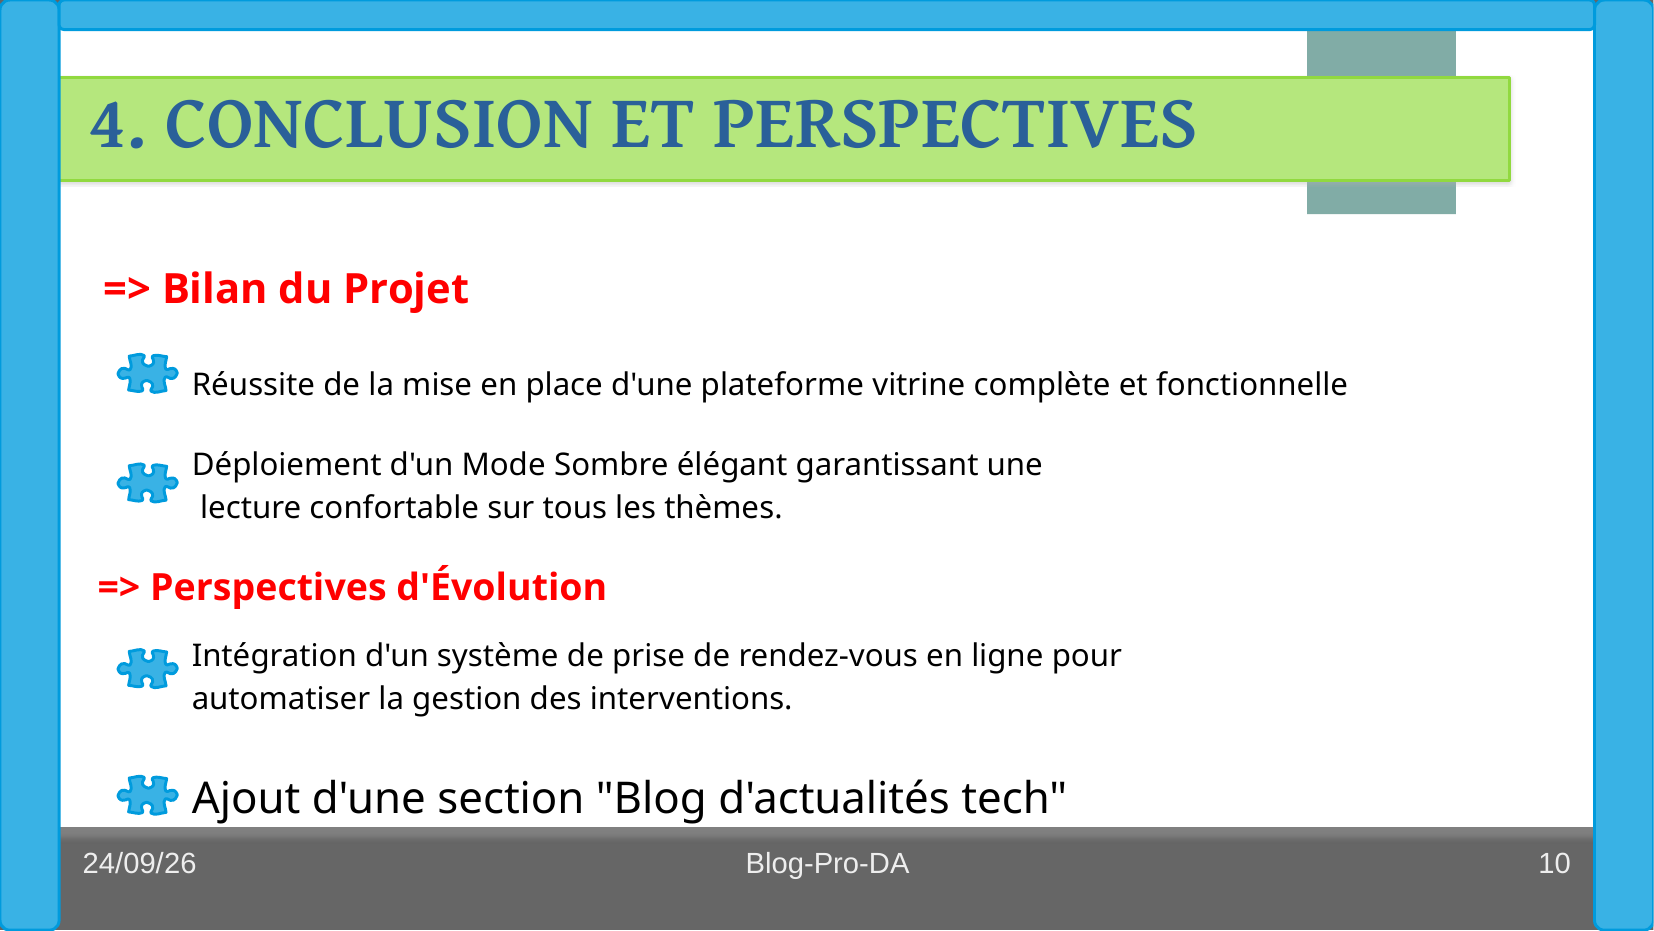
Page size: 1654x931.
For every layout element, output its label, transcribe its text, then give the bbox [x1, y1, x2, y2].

text_box [118, 463, 178, 502]
text_box [0, 0, 1654, 931]
text_box Déploiement d'un Mode Sombre élégant garantissant une lecture confortable sur tous les thèmes. [177, 434, 1594, 473]
text_box => Bilan du Projet [88, 251, 892, 325]
title 4. CONCLUSION ET PERSPECTIVES [88, 73, 1506, 178]
text_box [118, 354, 178, 393]
text_box => Perspectives d'Évolution [82, 552, 886, 626]
text_box Intégration d'un système de prise de rendez-vous en ligne pour automatiser la gestion des interventions. [177, 625, 1594, 664]
text_box Réussite de la mise en place d'une plateforme vitrine complète et fonctionnelle [177, 354, 1594, 393]
text_box [118, 776, 178, 815]
text_box Ajout d'une section "Blog d'actualités tech" [177, 759, 1594, 798]
text_box [118, 649, 178, 688]
